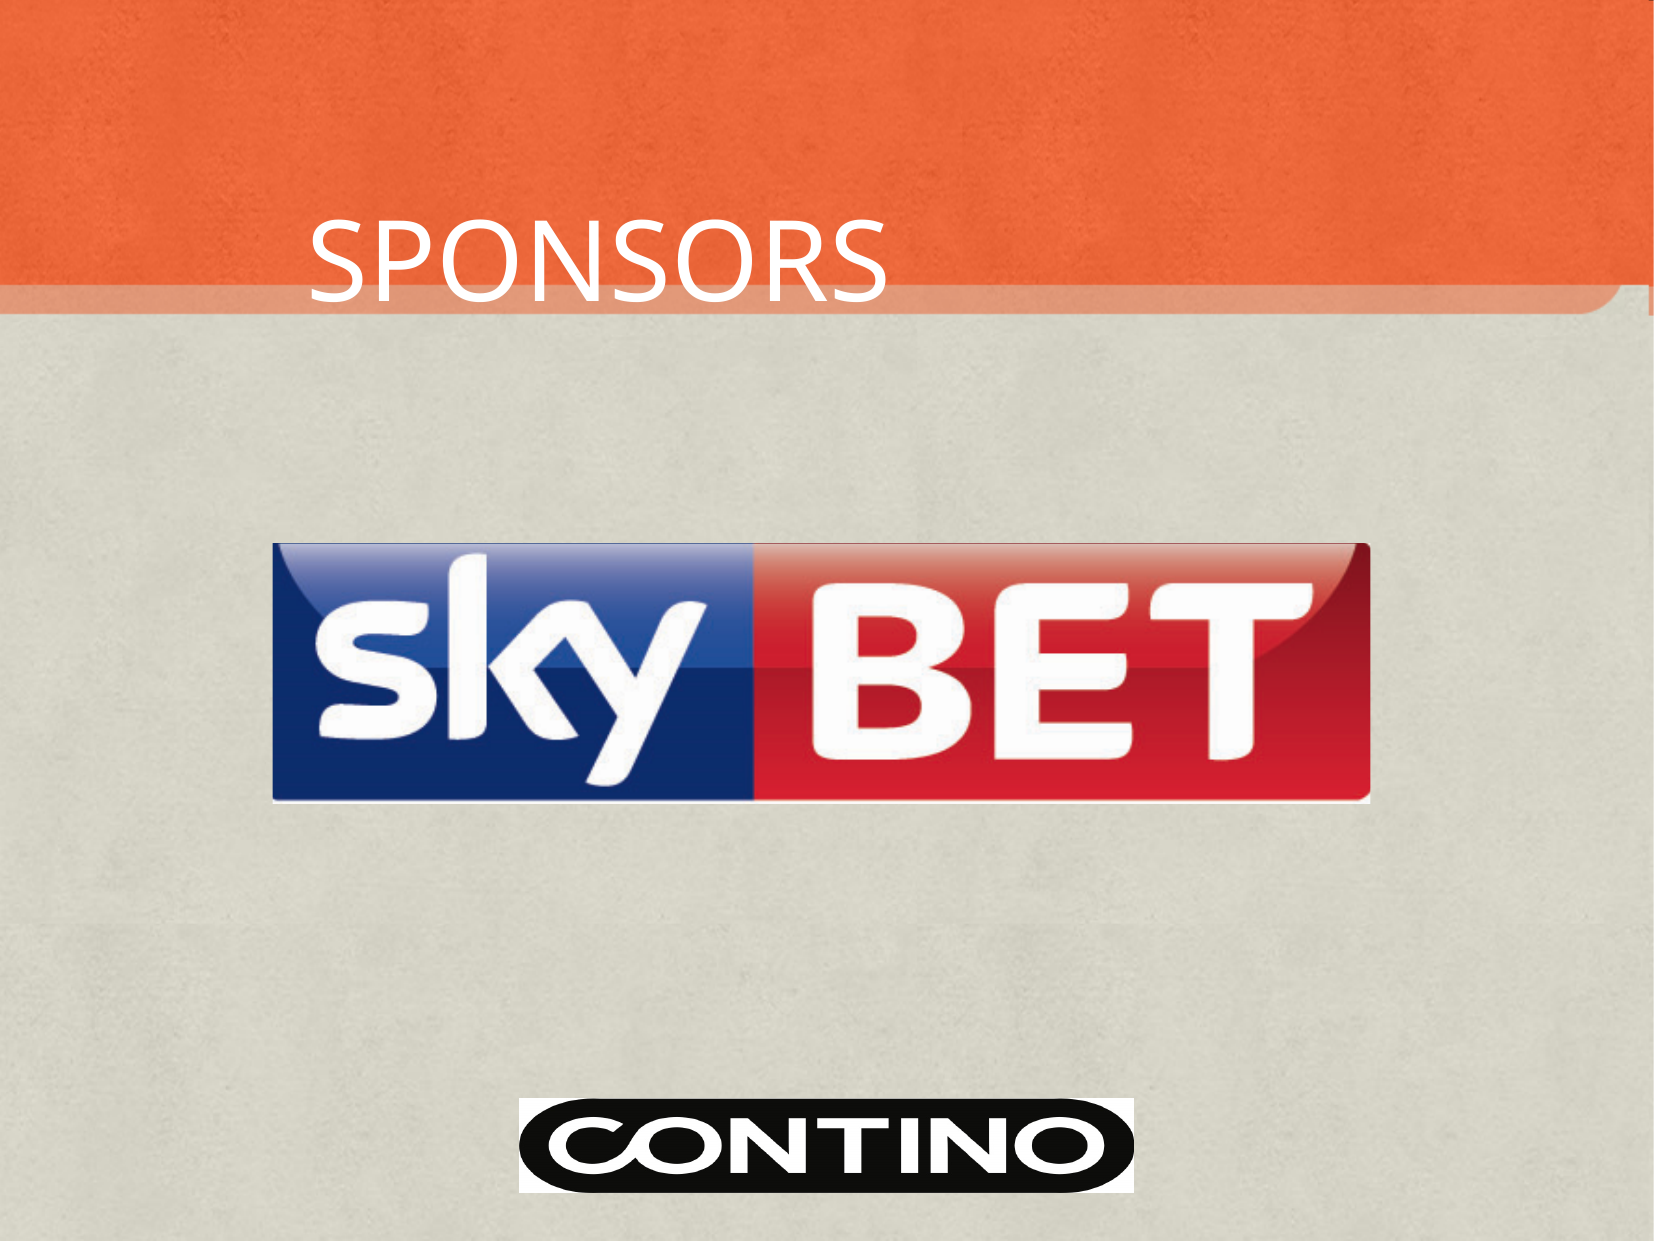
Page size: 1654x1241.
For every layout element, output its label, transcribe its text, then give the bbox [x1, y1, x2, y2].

text_box SPONSORS [306, 189, 1654, 318]
picture [0, 0, 1654, 1241]
